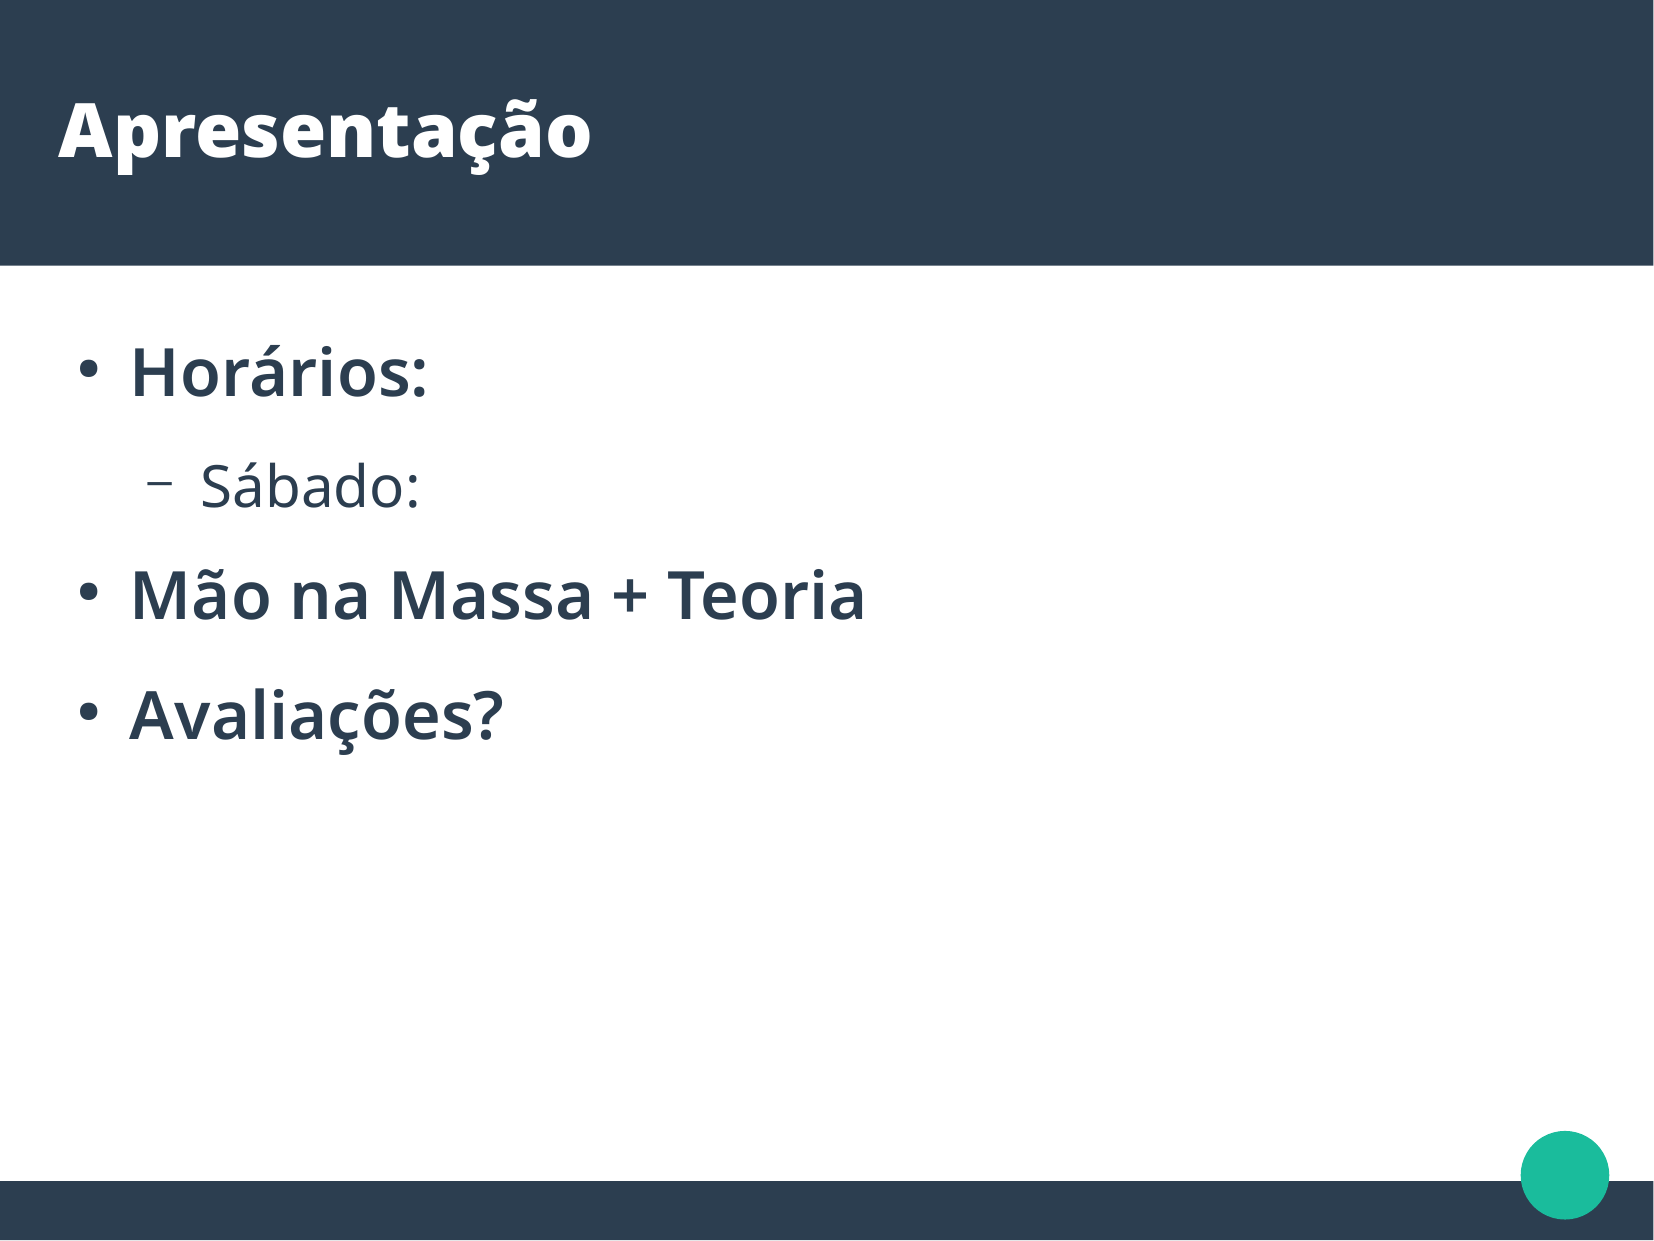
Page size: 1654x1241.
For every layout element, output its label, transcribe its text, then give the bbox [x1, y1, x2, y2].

title Apresentação [59, 49, 1595, 207]
list Horários: Sábado: Mão na Massa + Teoria Avaliações? [59, 324, 1595, 1152]
